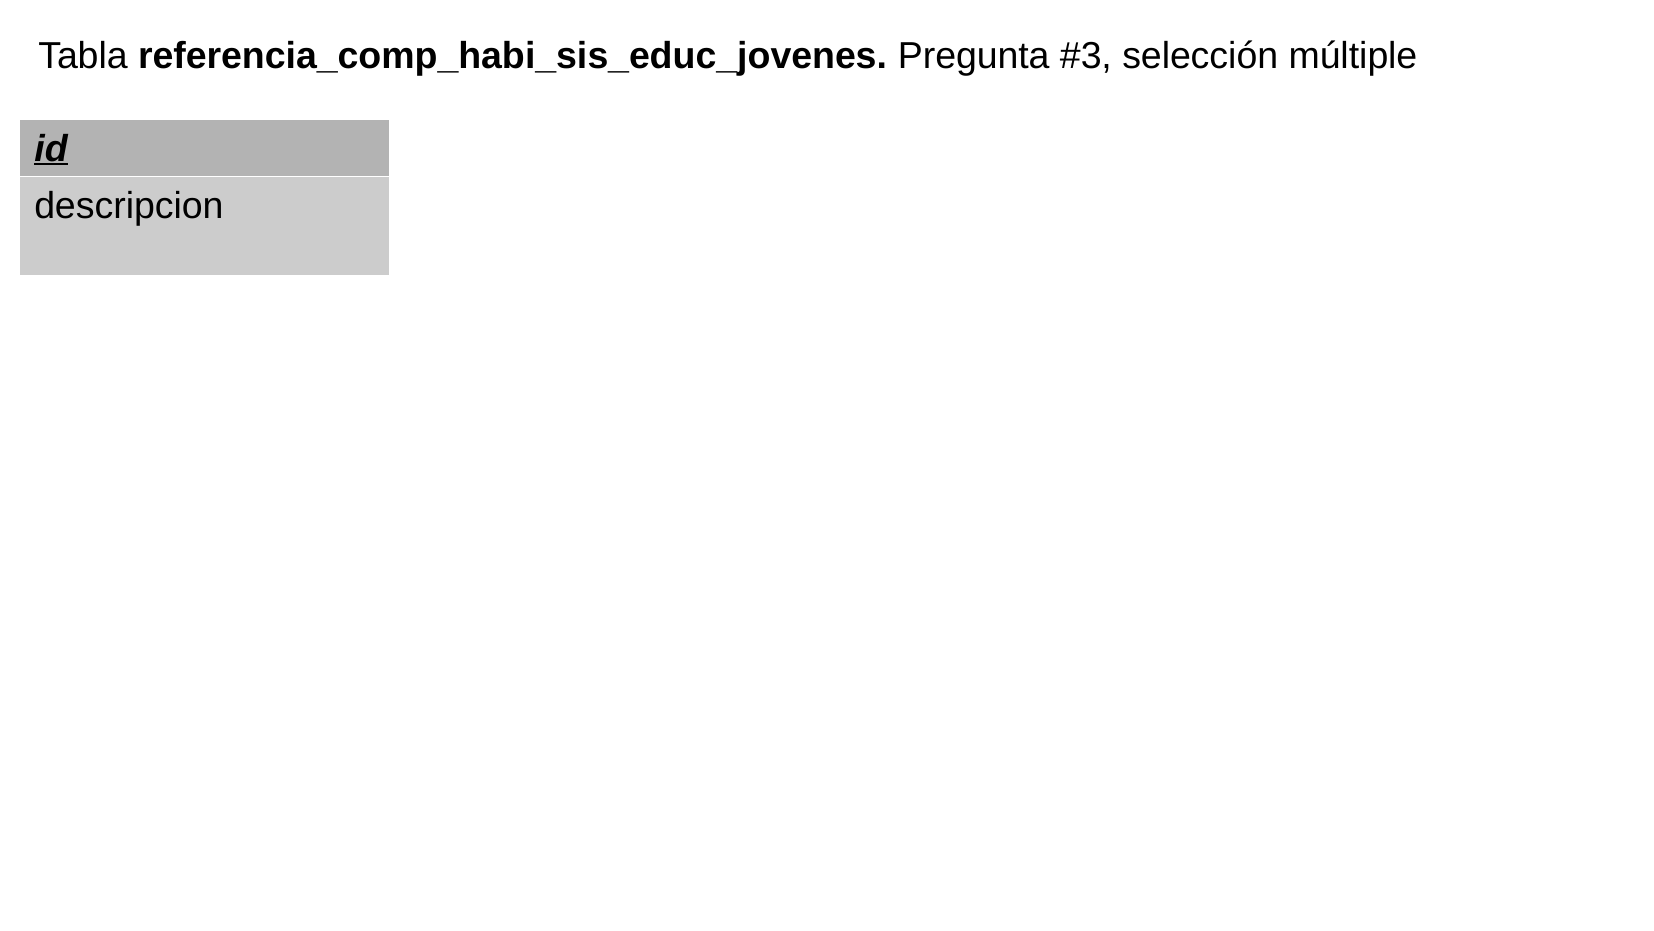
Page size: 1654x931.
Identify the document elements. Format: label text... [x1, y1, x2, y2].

text_box Tabla referencia_comp_habi_sis_educ_jovenes. Pregunta #3, selección múltiple [23, 23, 1630, 123]
table_header id [20, 120, 389, 176]
table_cell descripcion [20, 177, 389, 275]
